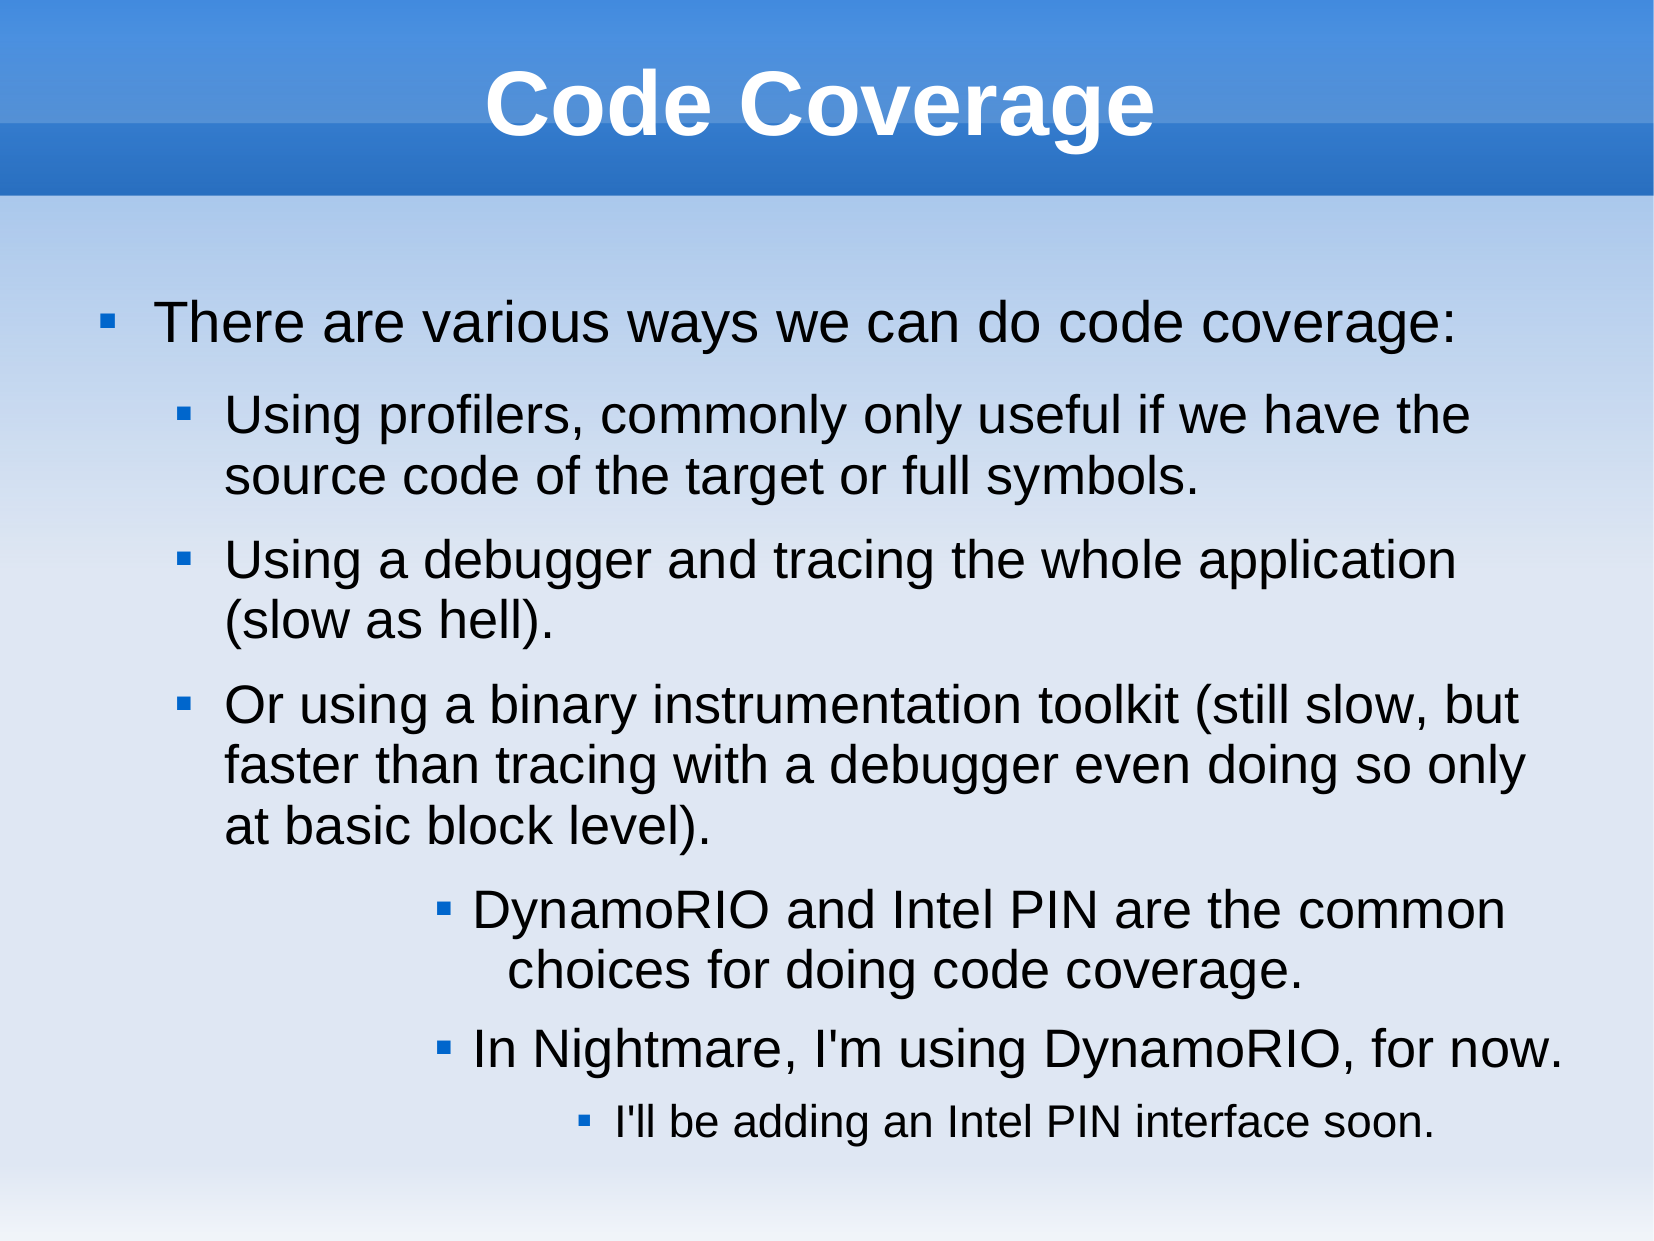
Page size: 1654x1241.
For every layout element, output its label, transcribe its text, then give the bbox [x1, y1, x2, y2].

picture [0, 0, 1654, 1241]
title Code Coverage [76, 0, 1565, 208]
list There are various ways we can do code coverage: Using profilers, commonly only useful if we have the source code of the target or full symbols. Using a debugger and tracing the whole application (slow as hell). Or using a binary instrumentation toolkit (still slow, but faster than tracing with a debugger even doing so only at basic block level). DynamoRIO and Intel PIN are the common choices for doing code coverage. In Nightmare, I'm using DynamoRIO, for now. I'll be adding an Intel PIN interface soon. [82, 290, 1571, 1148]
